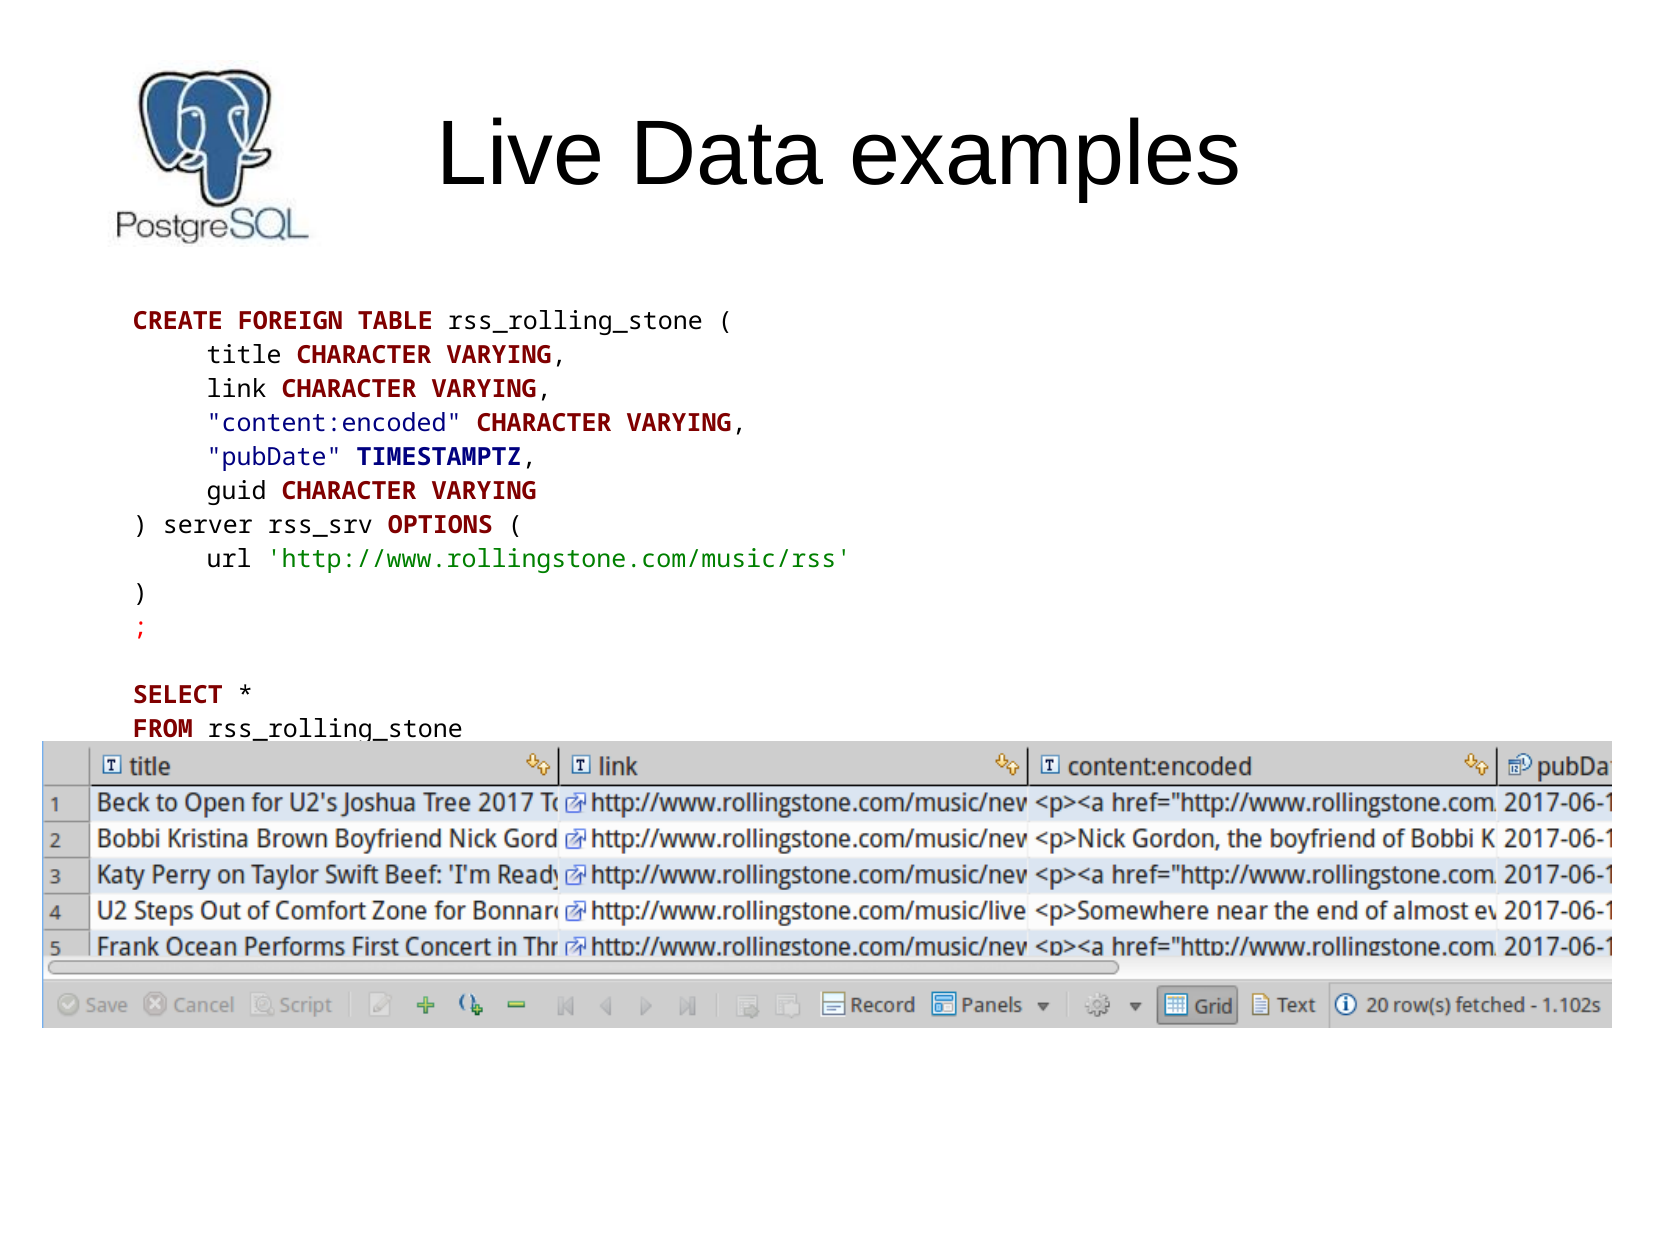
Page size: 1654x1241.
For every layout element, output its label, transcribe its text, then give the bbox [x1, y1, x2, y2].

picture [42, 741, 1612, 1028]
picture [58, 60, 356, 247]
text_box CREATE FOREIGN TABLE rss_rolling_stone ( title CHARACTER VARYING, link CHARACTER VARYING, "content:encoded" CHARACTER VARYING, "pubDate" TIMESTAMPTZ, guid CHARACTER VARYING ) server rss_srv OPTIONS ( url 'http://www.rollingstone.com/music/rss' ) ; SELECT * FROM rss_rolling_stone ; [118, 295, 1252, 713]
title Live Data examples [82, 49, 1571, 257]
